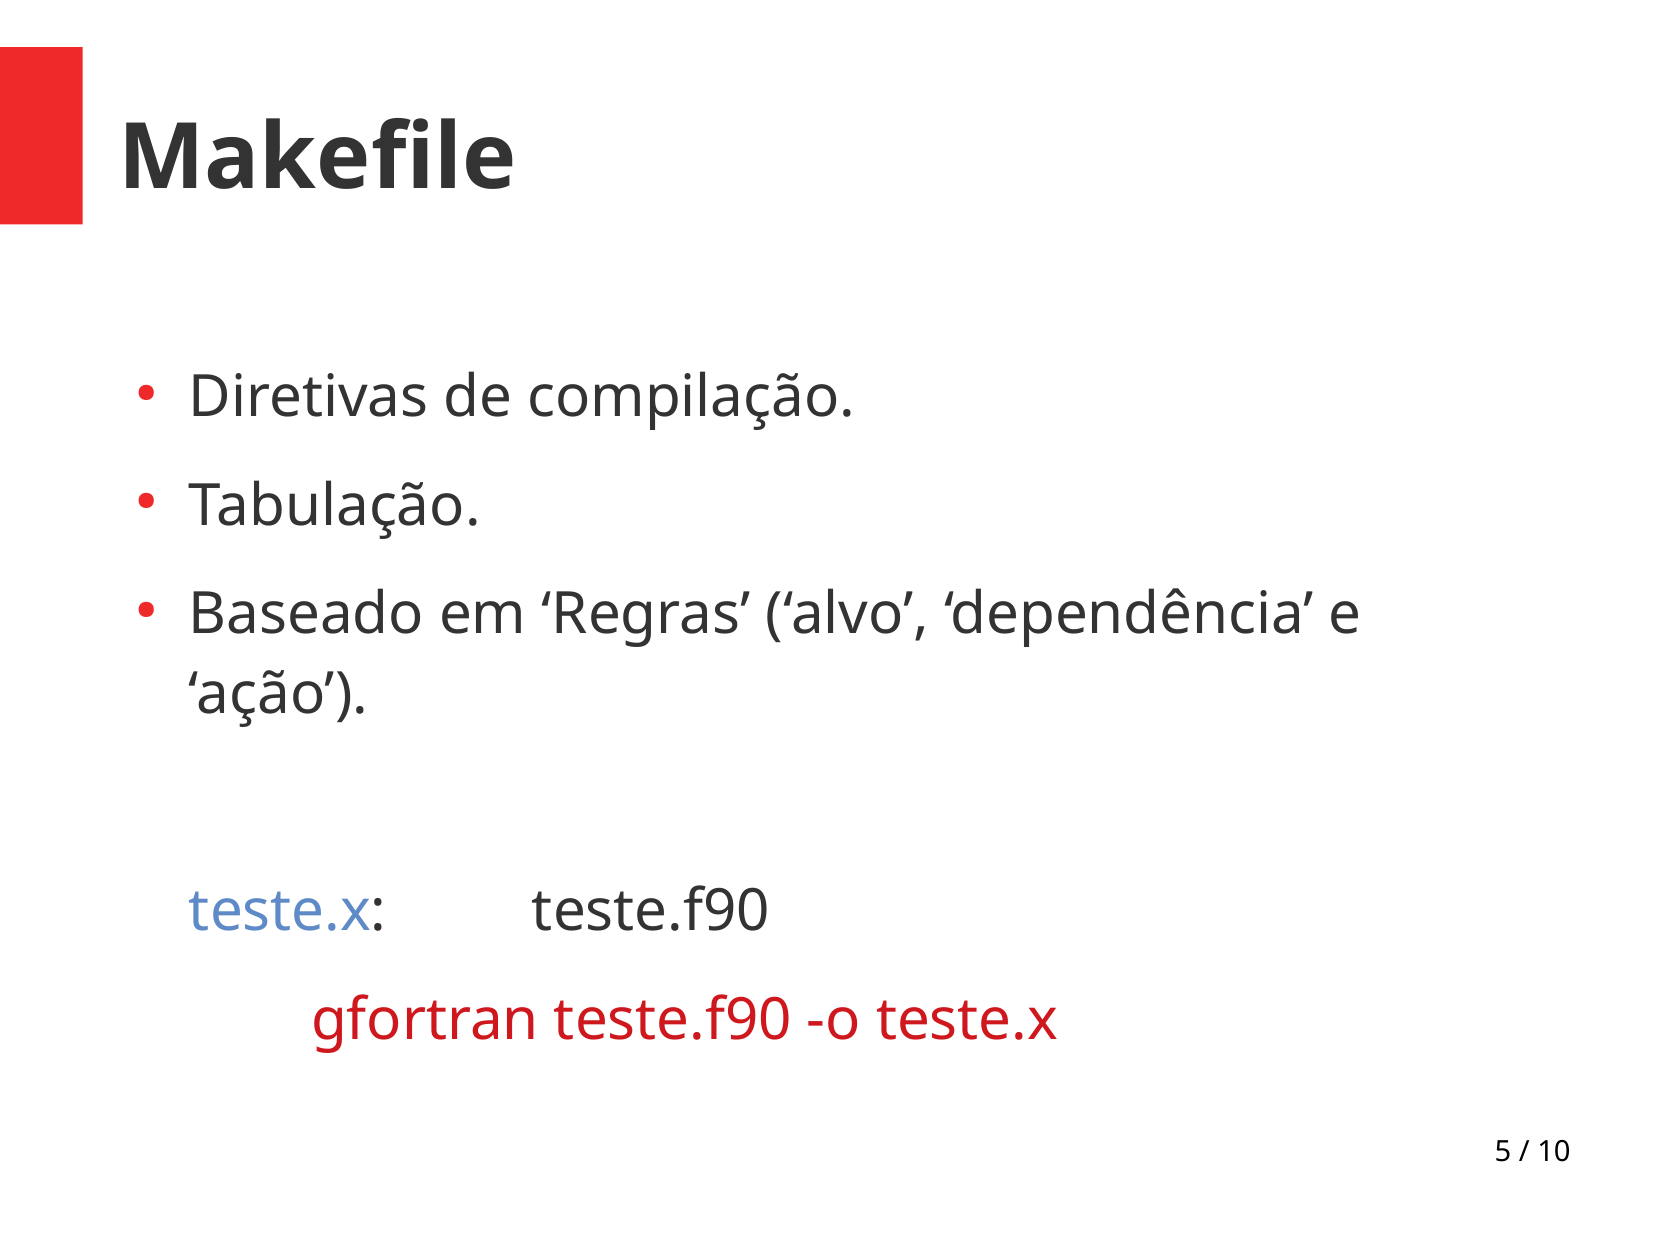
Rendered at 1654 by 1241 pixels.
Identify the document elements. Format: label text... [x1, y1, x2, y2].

title Makefile [118, 49, 1571, 257]
list Diretivas de compilação. Tabulação. Baseado em ‘Regras’ (‘alvo’, ‘dependência’ e ‘ação’). teste.x: teste.f90 gfortran teste.f90 -o teste.x [118, 354, 1536, 1074]
